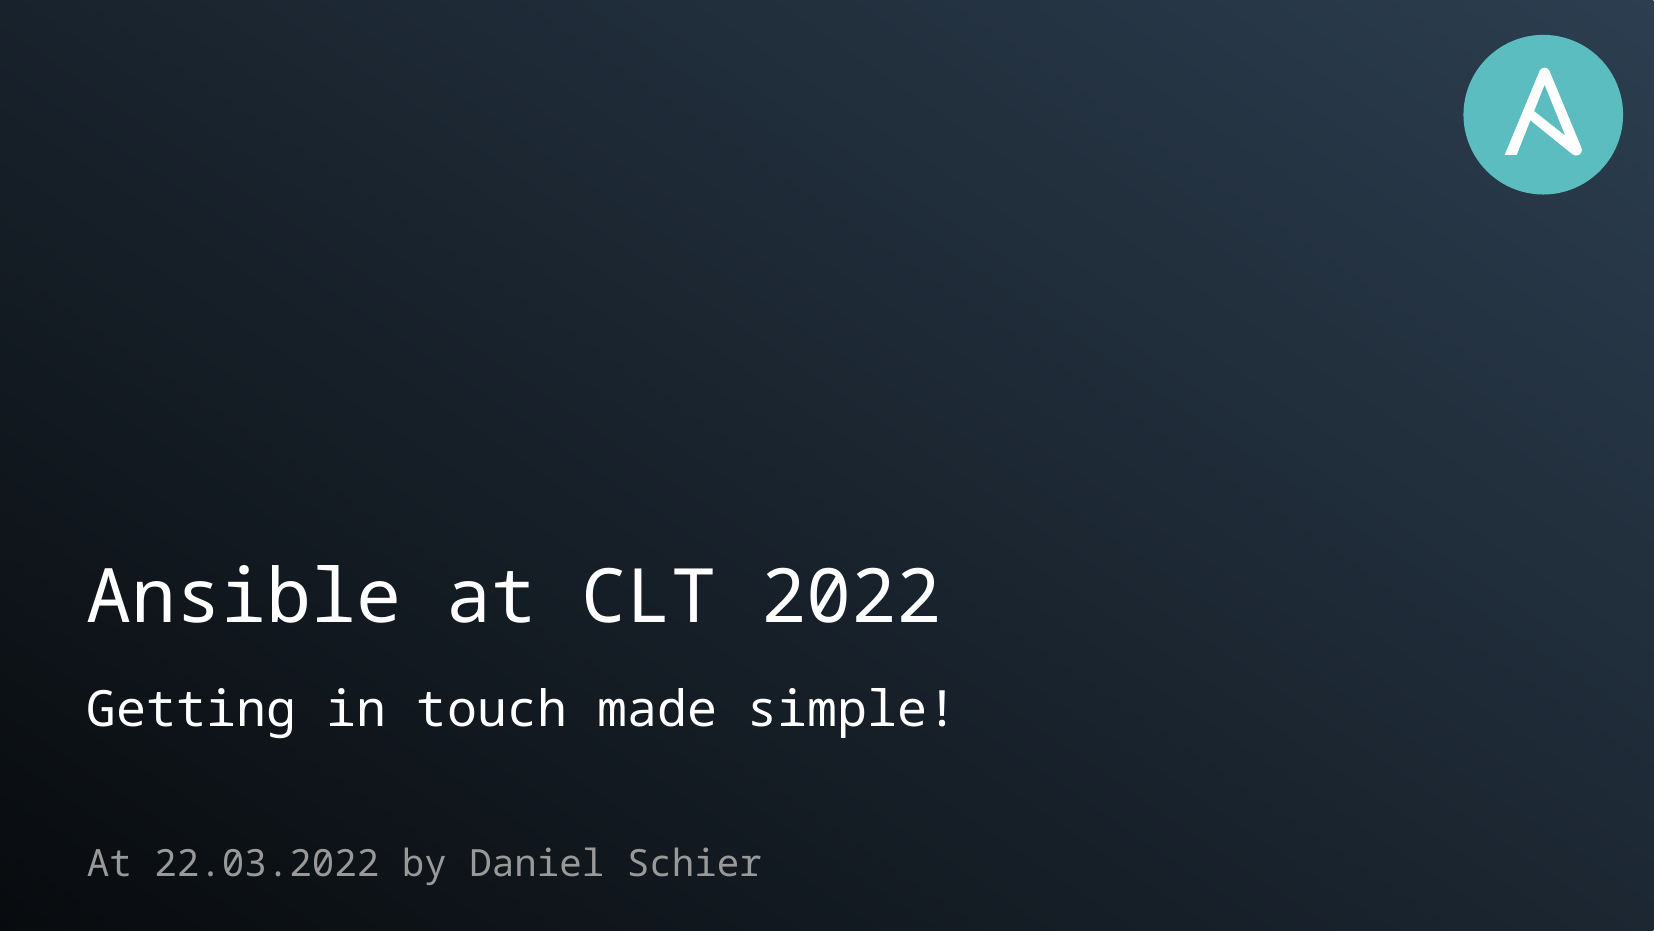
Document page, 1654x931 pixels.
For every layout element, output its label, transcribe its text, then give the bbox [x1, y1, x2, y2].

title Ansible at CLT 2022 [86, 525, 1576, 663]
title At 22.03.2022 by Daniel Schier [86, 825, 1576, 901]
title Getting in touch made simple! [86, 675, 1576, 739]
